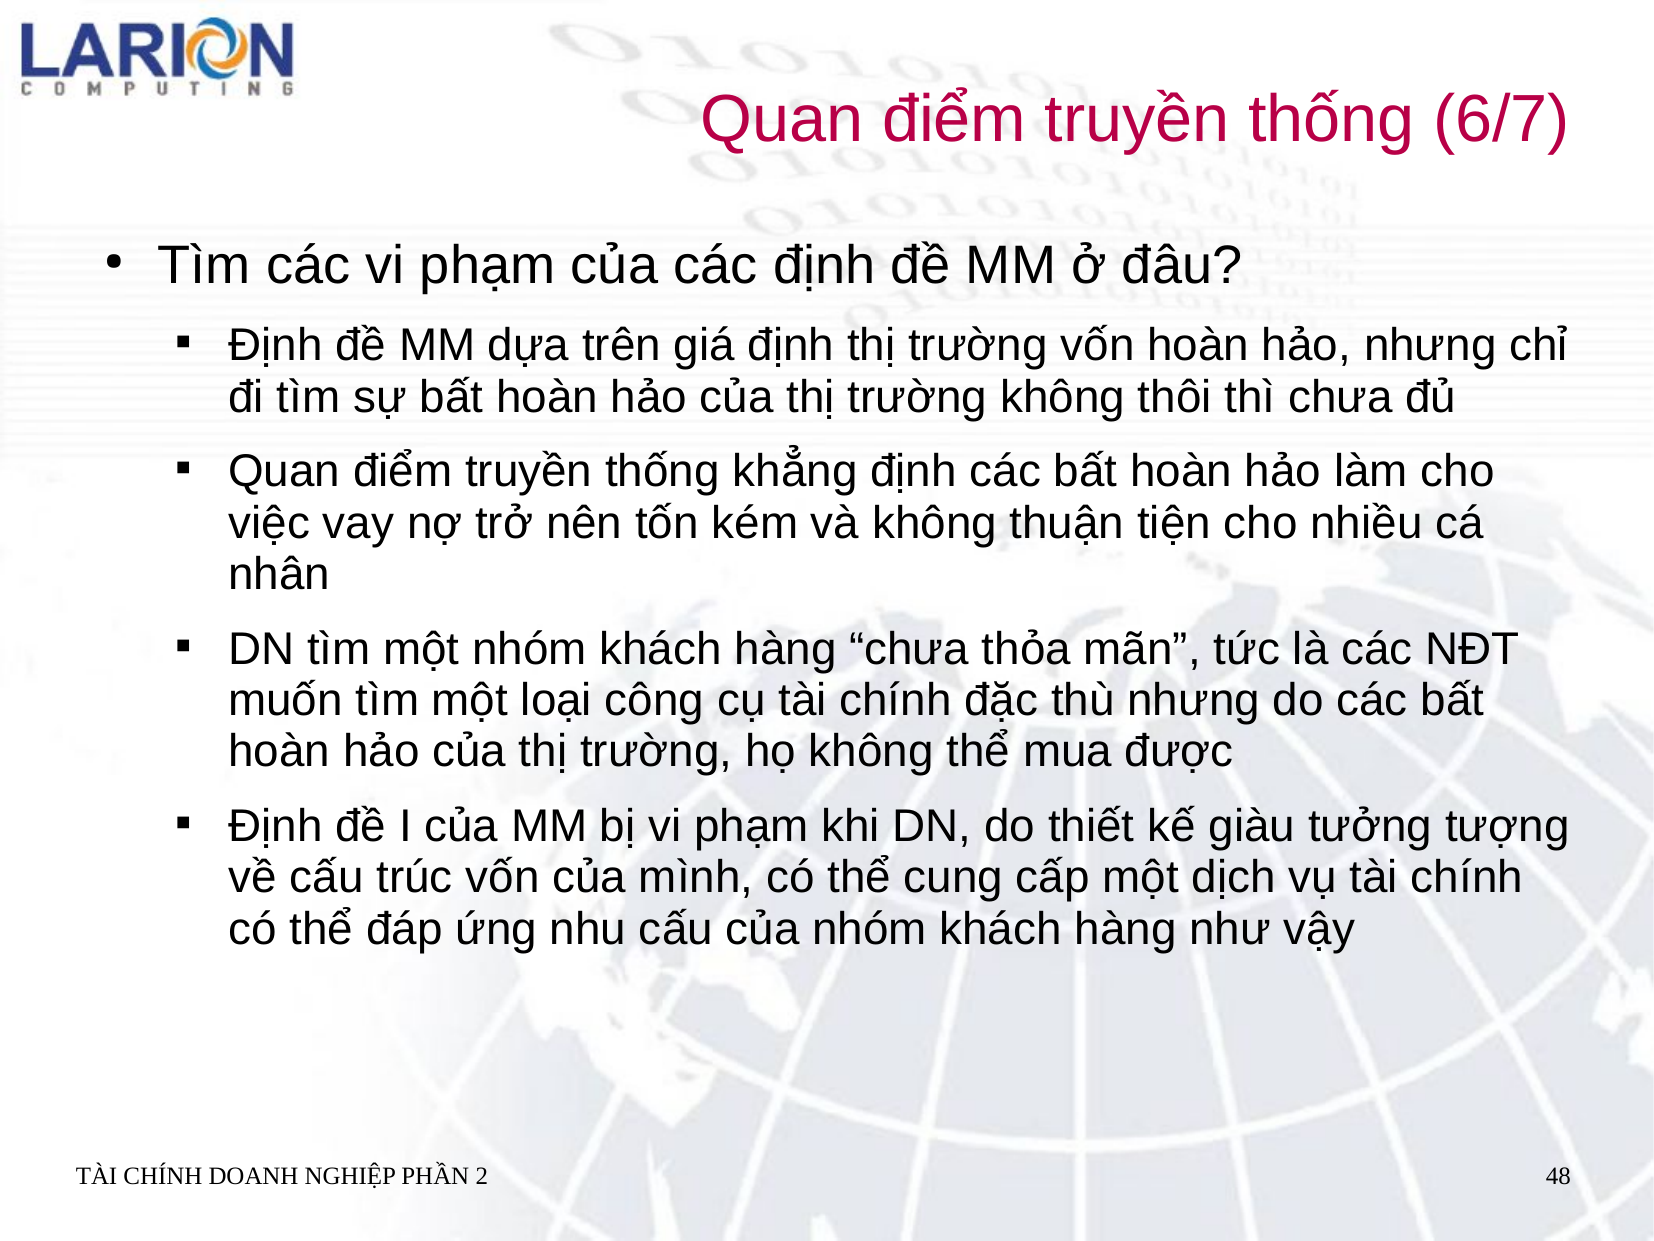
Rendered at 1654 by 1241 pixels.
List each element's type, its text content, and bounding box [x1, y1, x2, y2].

picture [0, 0, 1654, 1241]
list Tìm các vi phạm của các định đề MM ở đâu? Định đề MM dựa trên giá định thị trường vốn hoàn hảo, nhưng chỉ đi tìm sự bất hoàn hảo của thị trường không thôi thì chưa đủ Quan điểm truyền thống khẳng định các bất hoàn hảo làm cho việc vay nợ trở nên tốn kém và không thuận tiện cho nhiều cá nhân DN tìm một nhóm khách hàng “chưa thỏa mãn”, tức là các NĐT muốn tìm một loại công cụ tài chính đặc thù nhưng do các bất hoàn hảo của thị trường, họ không thể mua được Định đề I của MM bị vi phạm khi DN, do thiết kế giàu tưởng tượng về cấu trúc vốn của mình, có thể cung cấp một dịch vụ tài chính có thể đáp ứng nhu cấu của nhóm khách hàng như vậy [86, 234, 1576, 1039]
title Quan điểm truyền thống (6/7) [300, 49, 1571, 188]
